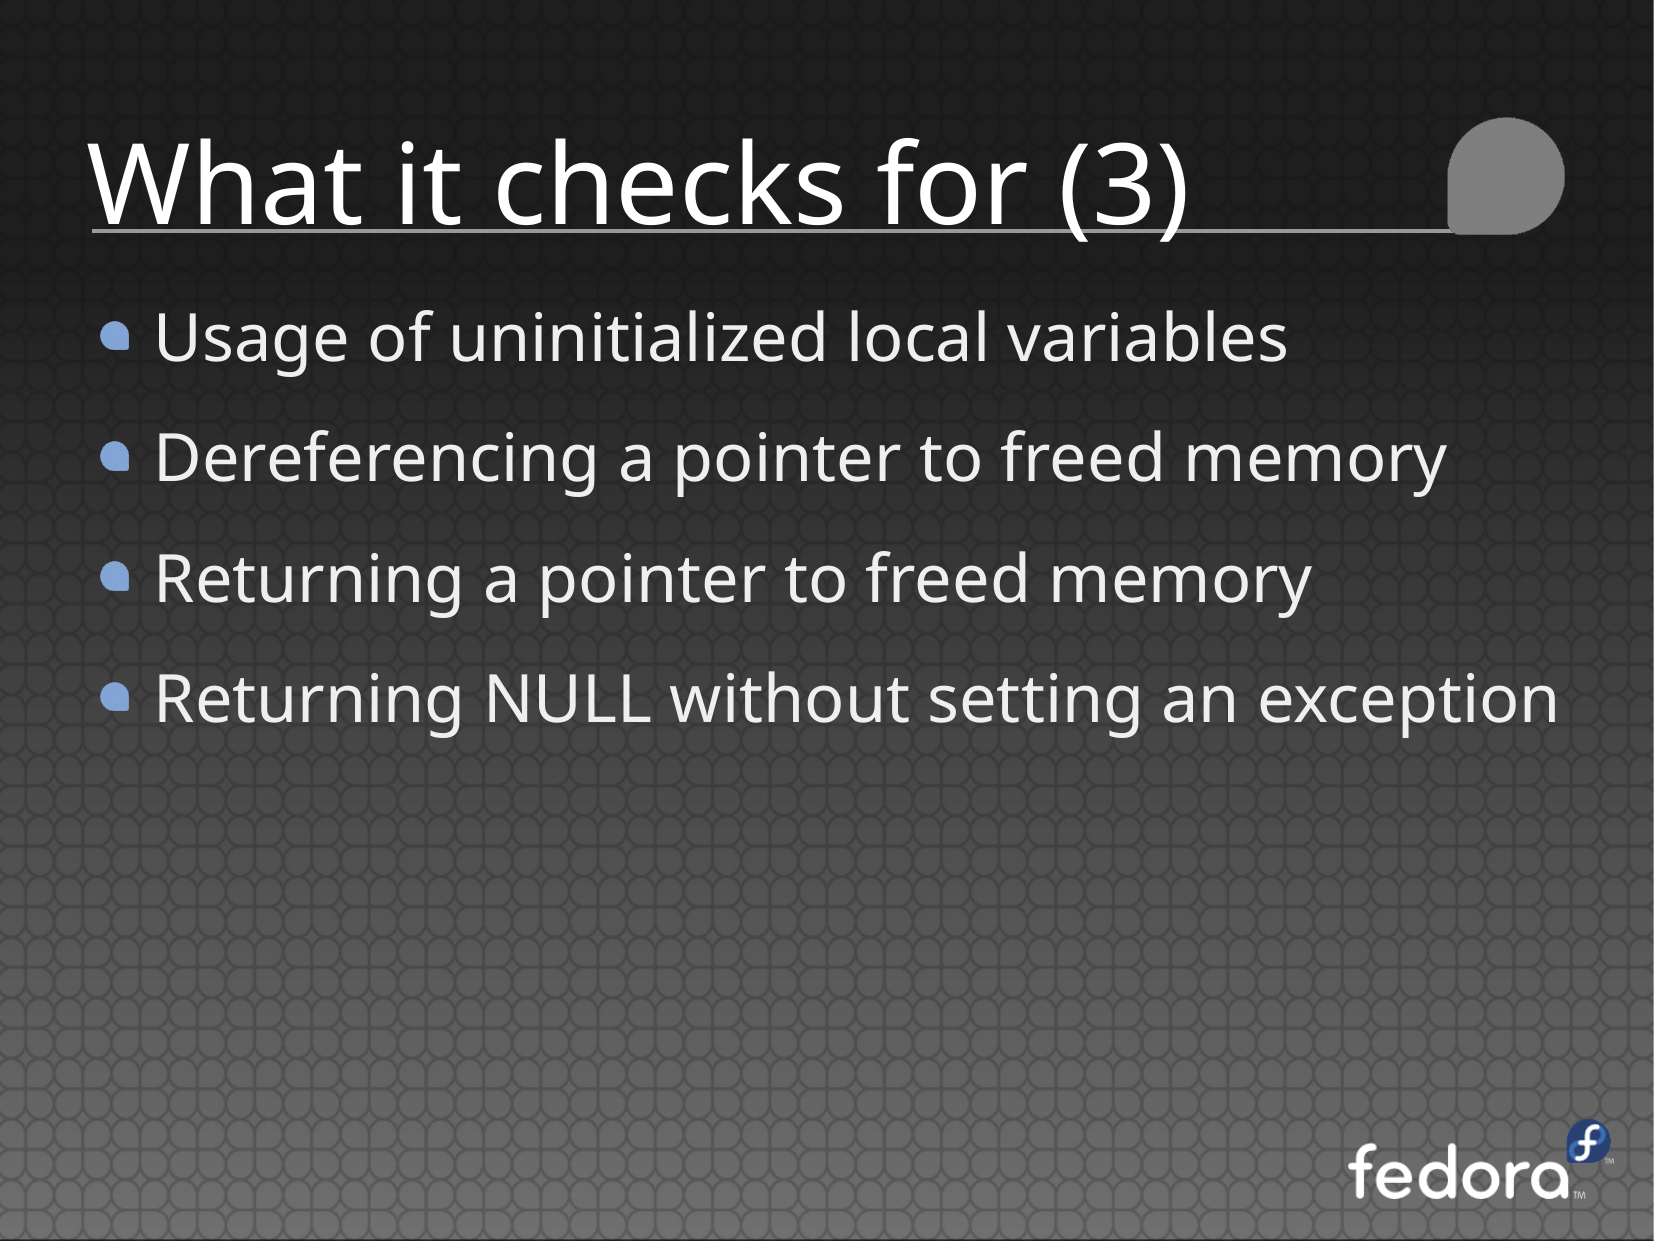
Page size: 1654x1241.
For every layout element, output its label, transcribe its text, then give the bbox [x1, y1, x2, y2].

picture [0, 0, 1654, 1241]
title What it checks for (3) [86, 110, 1576, 251]
list Usage of uninitialized local variables Dereferencing a pointer to freed memory Returning a pointer to freed memory Returning NULL without setting an exception [82, 290, 1571, 1010]
